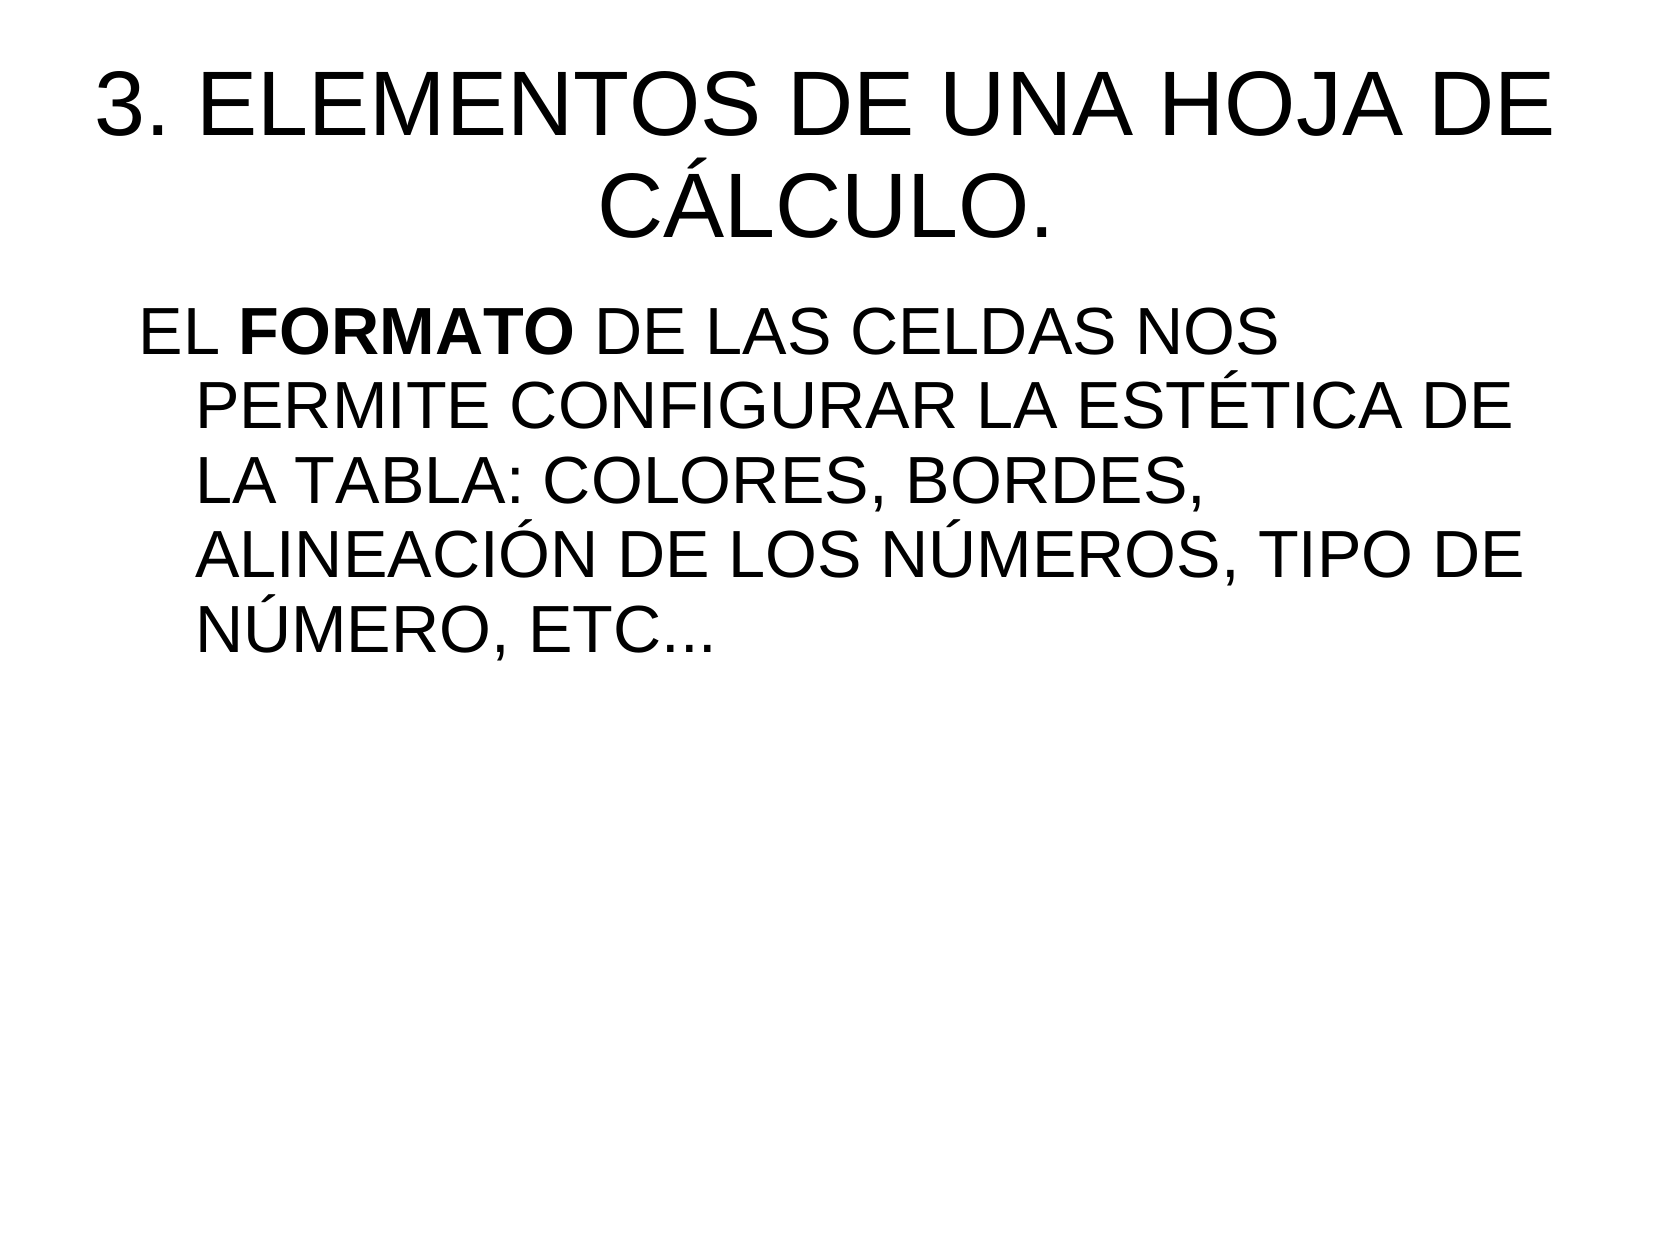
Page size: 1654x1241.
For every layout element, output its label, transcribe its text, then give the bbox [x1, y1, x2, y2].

title 3. ELEMENTOS DE UNA HOJA DE CÁLCULO. [82, 47, 1571, 259]
list EL FORMATO DE LAS CELDAS NOS PERMITE CONFIGURAR LA ESTÉTICA DE LA TABLA: COLORES, BORDES, ALINEACIÓN DE LOS NÚMEROS, TIPO DE NÚMERO, ETC... [82, 290, 1571, 1109]
